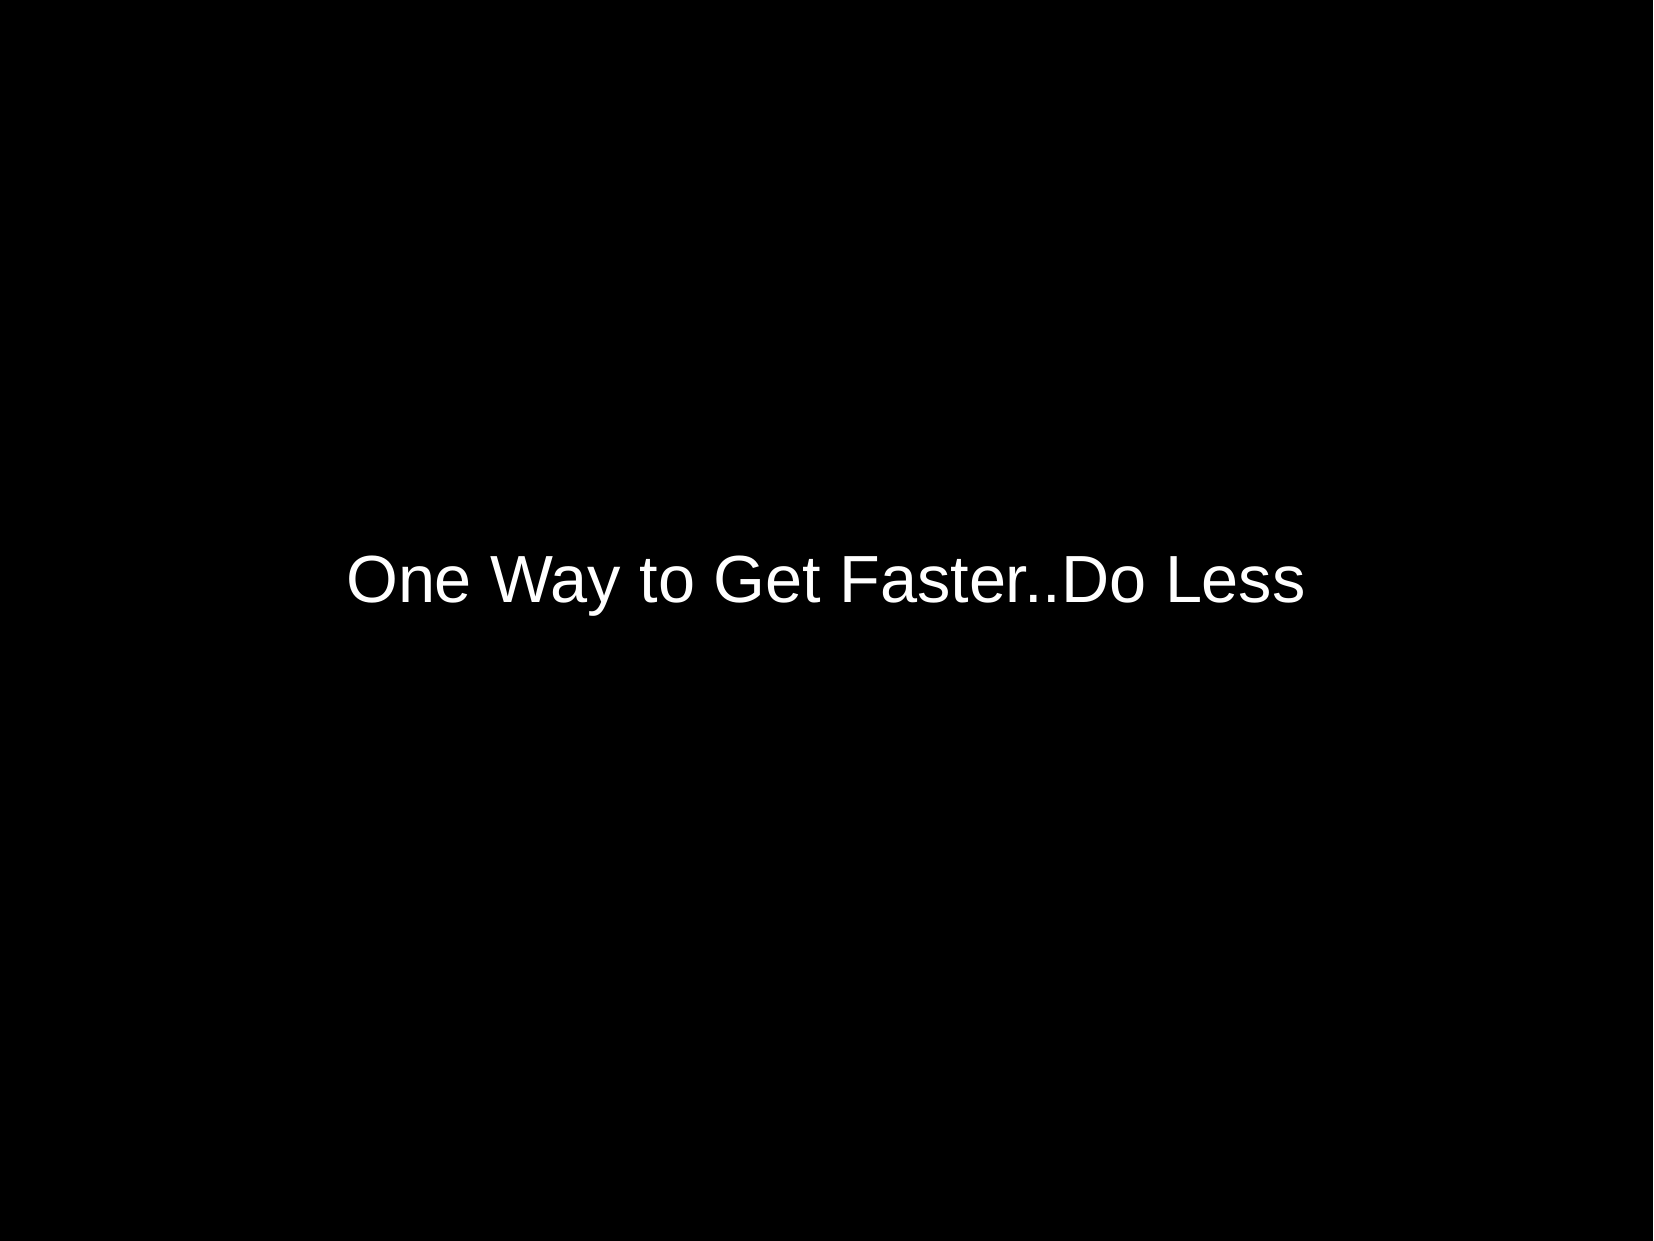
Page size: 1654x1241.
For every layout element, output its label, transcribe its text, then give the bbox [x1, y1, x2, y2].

subtitle One Way to Get Faster..Do Less [82, 49, 1571, 1109]
